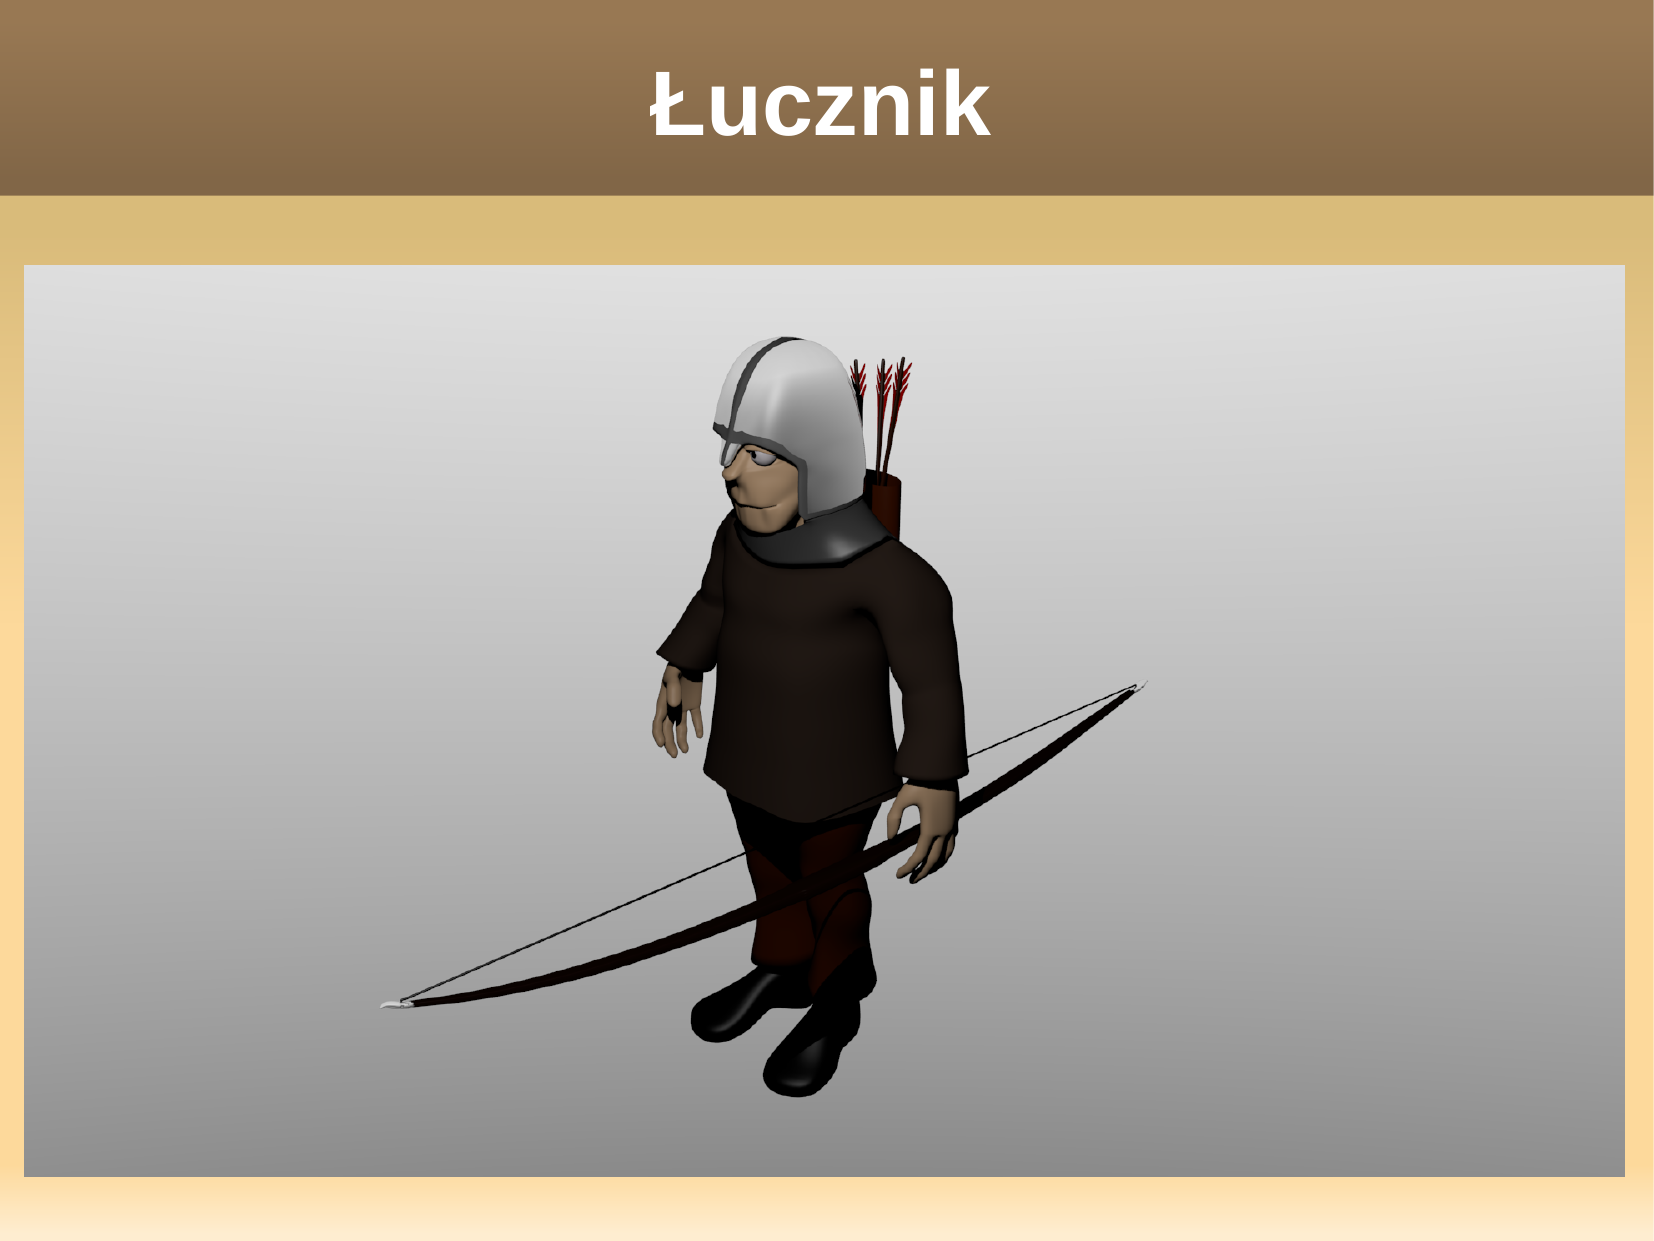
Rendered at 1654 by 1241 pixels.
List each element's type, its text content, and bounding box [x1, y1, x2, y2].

picture [0, 0, 1654, 1241]
title Łucznik [76, 7, 1565, 200]
